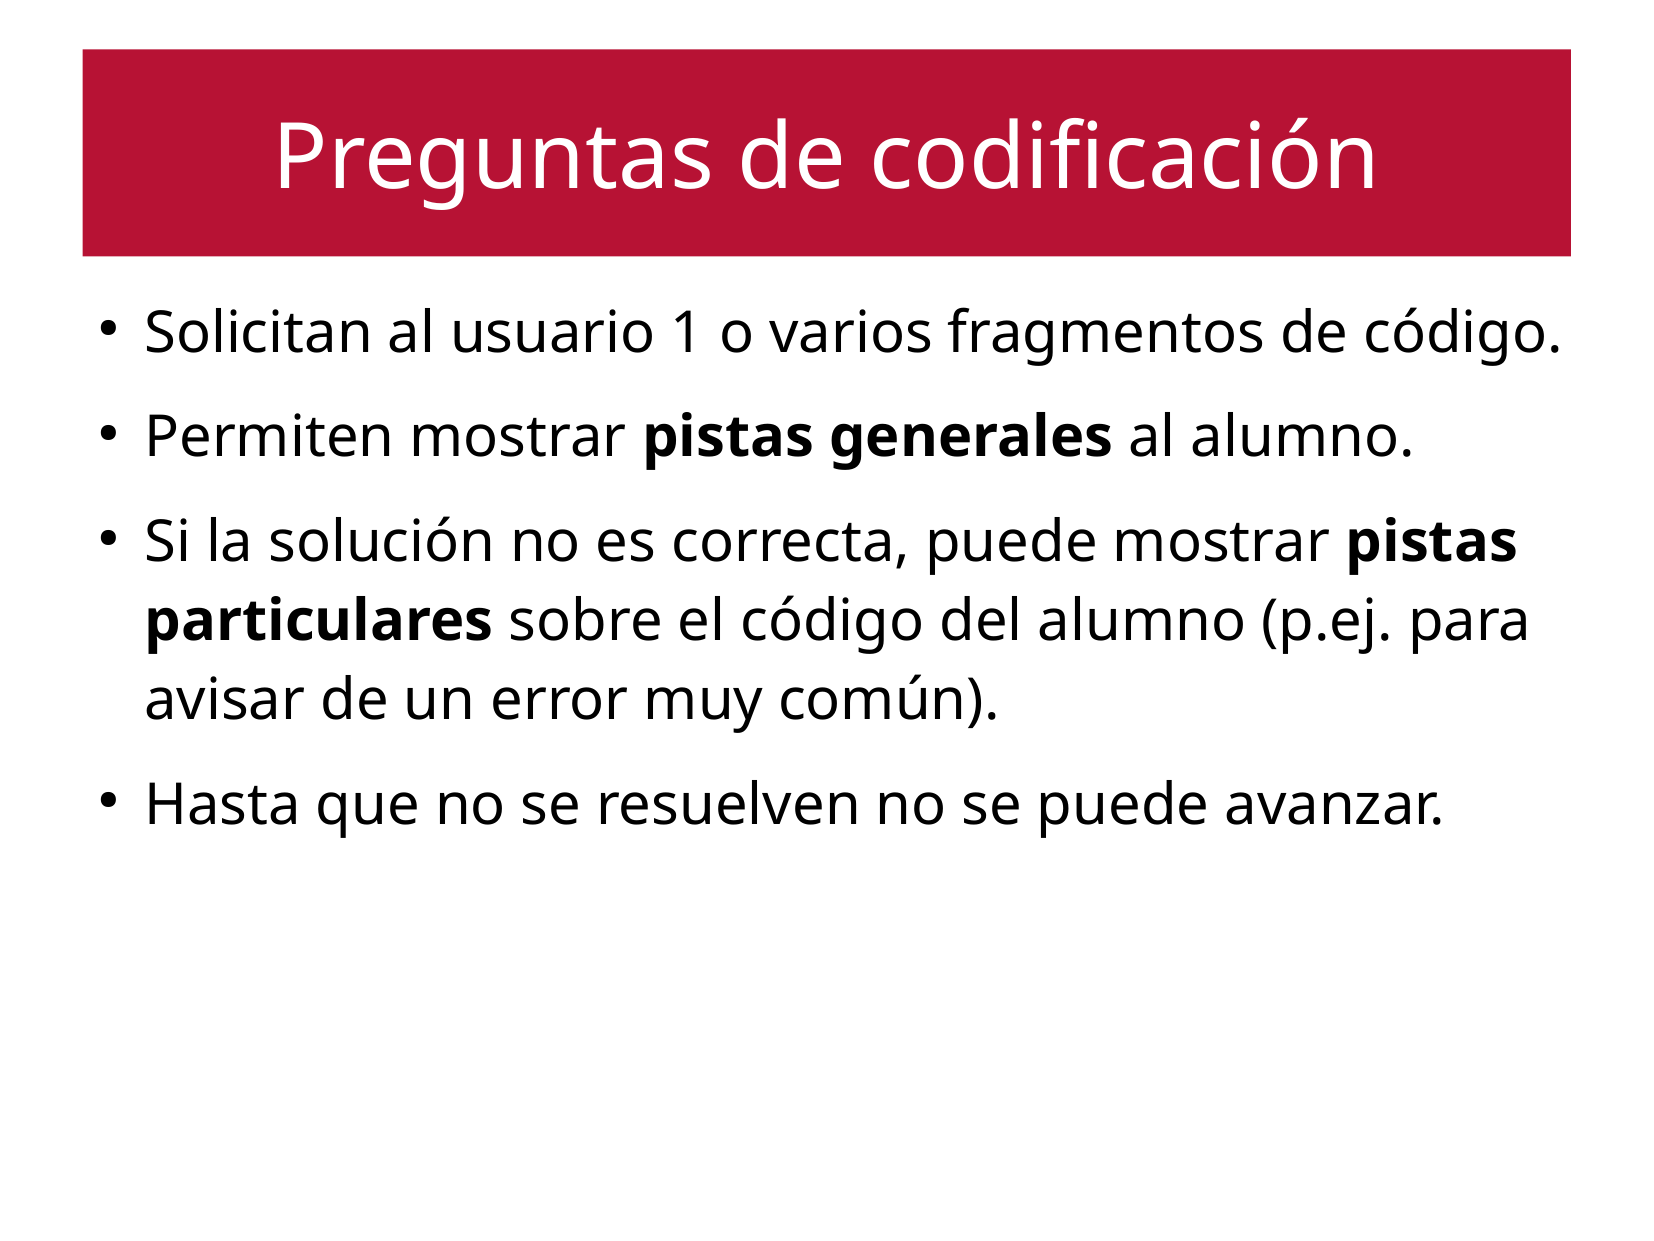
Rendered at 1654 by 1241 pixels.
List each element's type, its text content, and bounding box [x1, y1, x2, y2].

list Solicitan al usuario 1 o varios fragmentos de código. Permiten mostrar pistas generales al alumno. Si la solución no es correcta, puede mostrar pistas particulares sobre el código del alumno (p.ej. para avisar de un error muy común). Hasta que no se resuelven no se puede avanzar. [82, 290, 1571, 1010]
title Preguntas de codificación [82, 49, 1571, 257]
